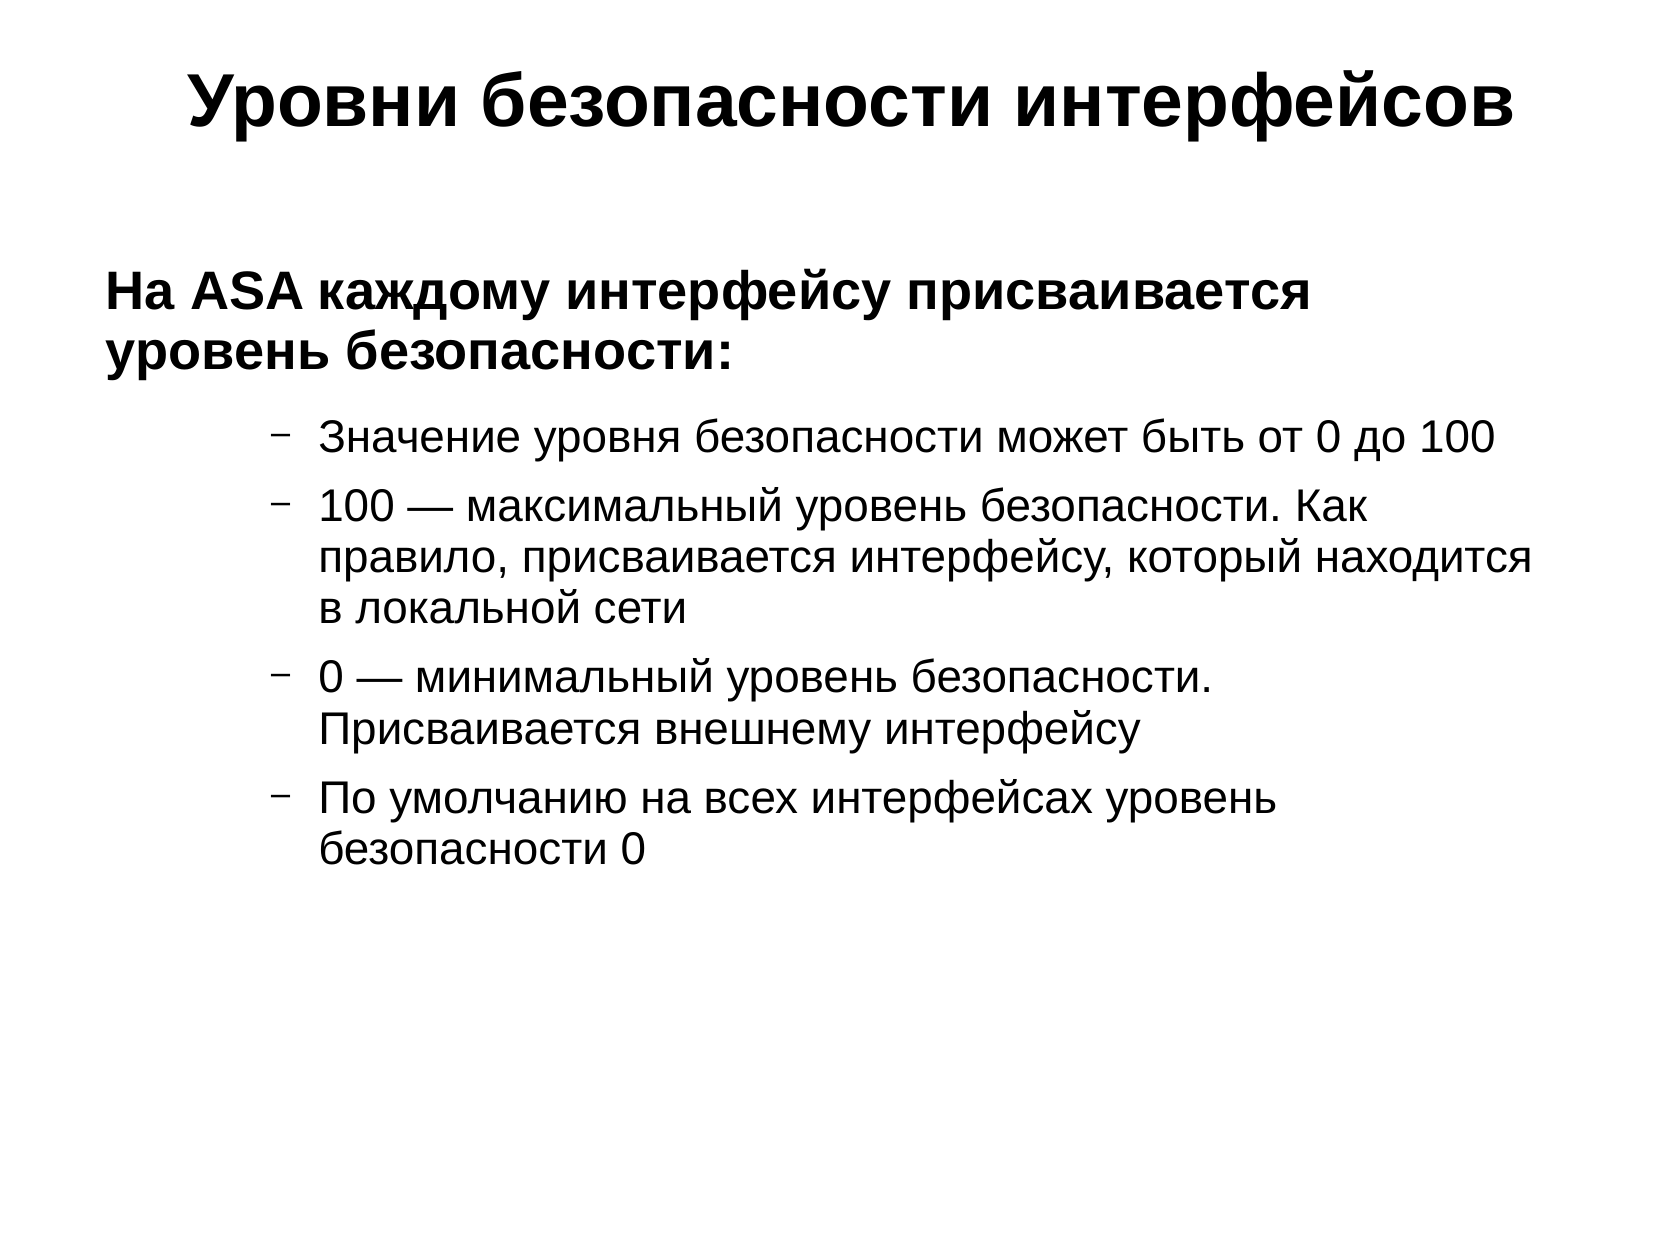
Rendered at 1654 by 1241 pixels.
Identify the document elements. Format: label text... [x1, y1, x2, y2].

list На ASA каждому интерфейсу присваивается уровень безопасности: Значение уровня безопасности может быть от 0 до 100 100 — максимальный уровень безопасности. Как правило, присваивается интерфейсу, который находится в локальной сети 0 — минимальный уровень безопасности. Присваивается внешнему интерфейсу По умолчанию на всех интерфейсах уровень безопасности 0 [105, 260, 1548, 1088]
text_box Уровни безопасности интерфейсов [64, 37, 1613, 151]
